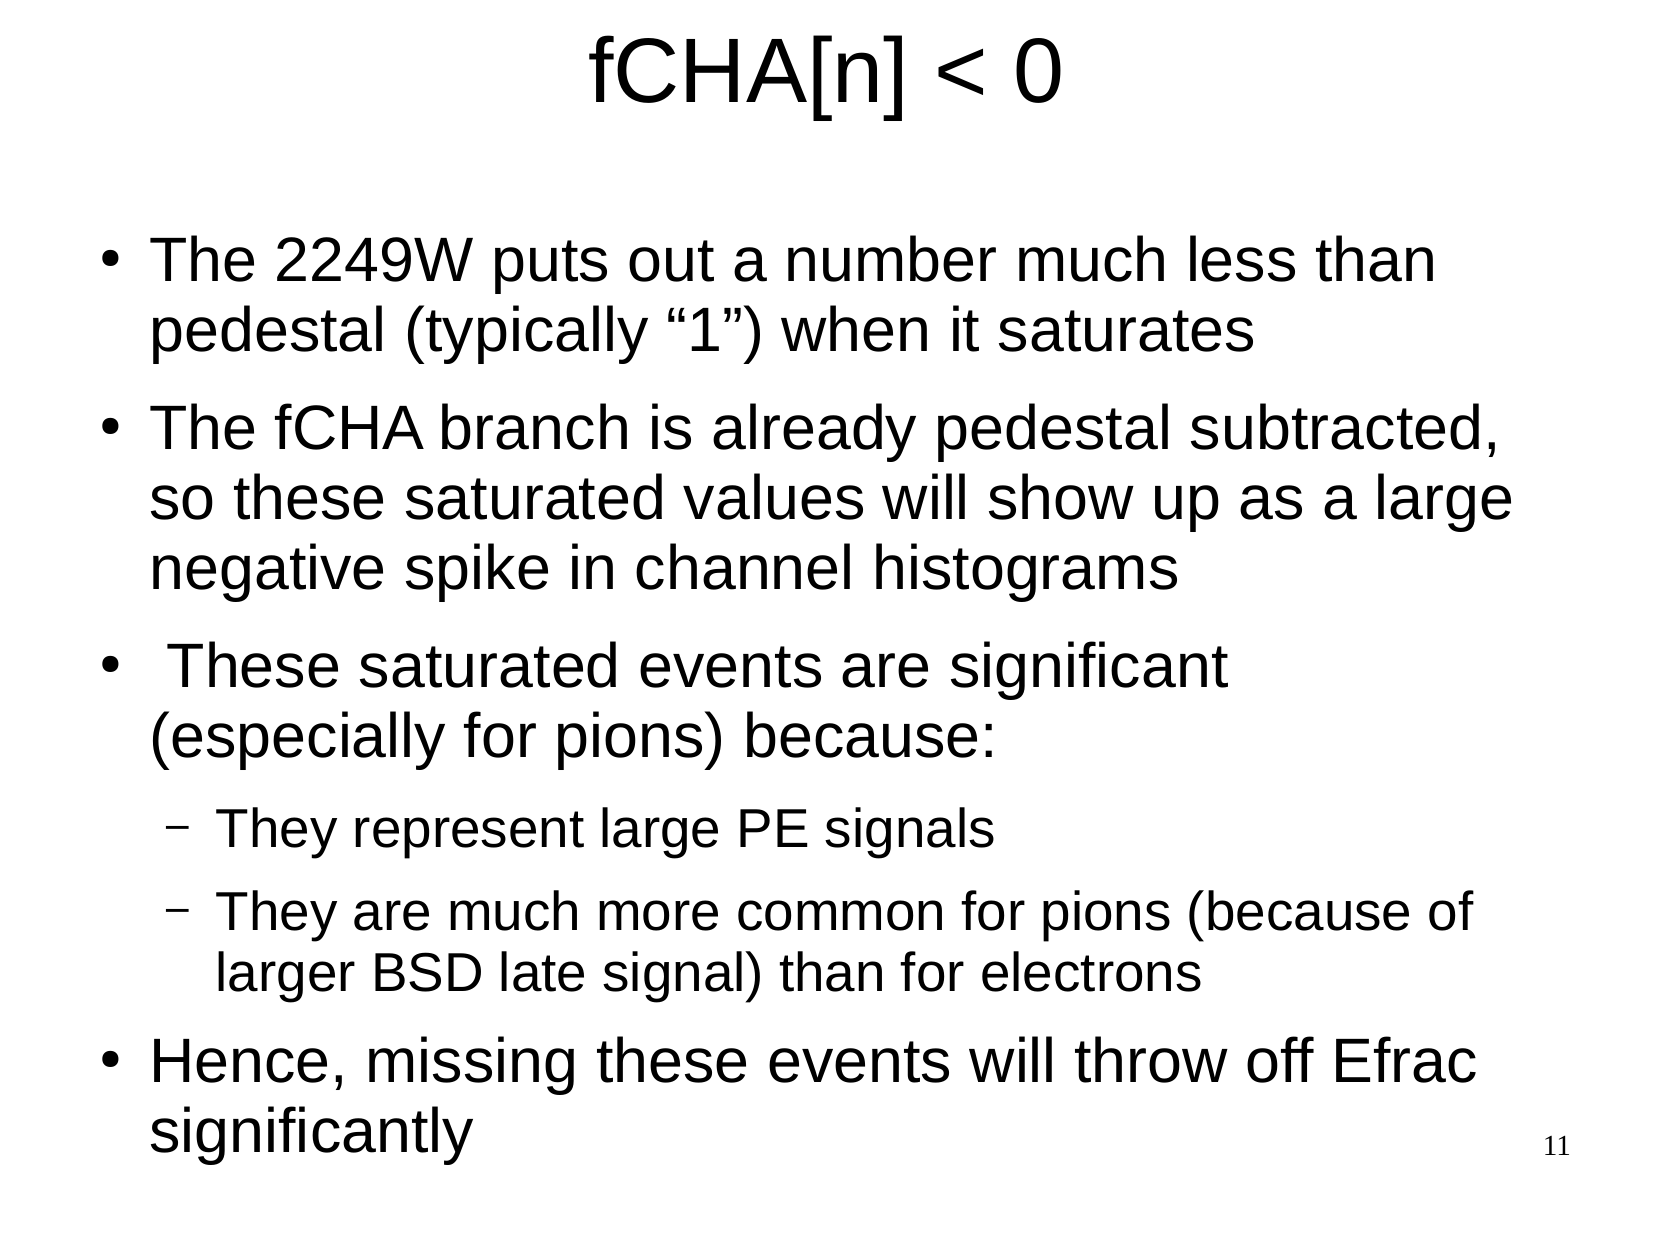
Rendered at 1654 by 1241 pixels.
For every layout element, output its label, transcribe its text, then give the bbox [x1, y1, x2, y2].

list The 2249W puts out a number much less than pedestal (typically “1”) when it saturates The fCHA branch is already pedestal subtracted, so these saturated values will show up as a large negative spike in channel histograms These saturated events are significant (especially for pions) because: They represent large PE signals They are much more common for pions (because of larger BSD late signal) than for electrons Hence, missing these events will throw off Efrac significantly [82, 225, 1538, 1186]
title fCHA[n] < 0 [82, 0, 1571, 174]
